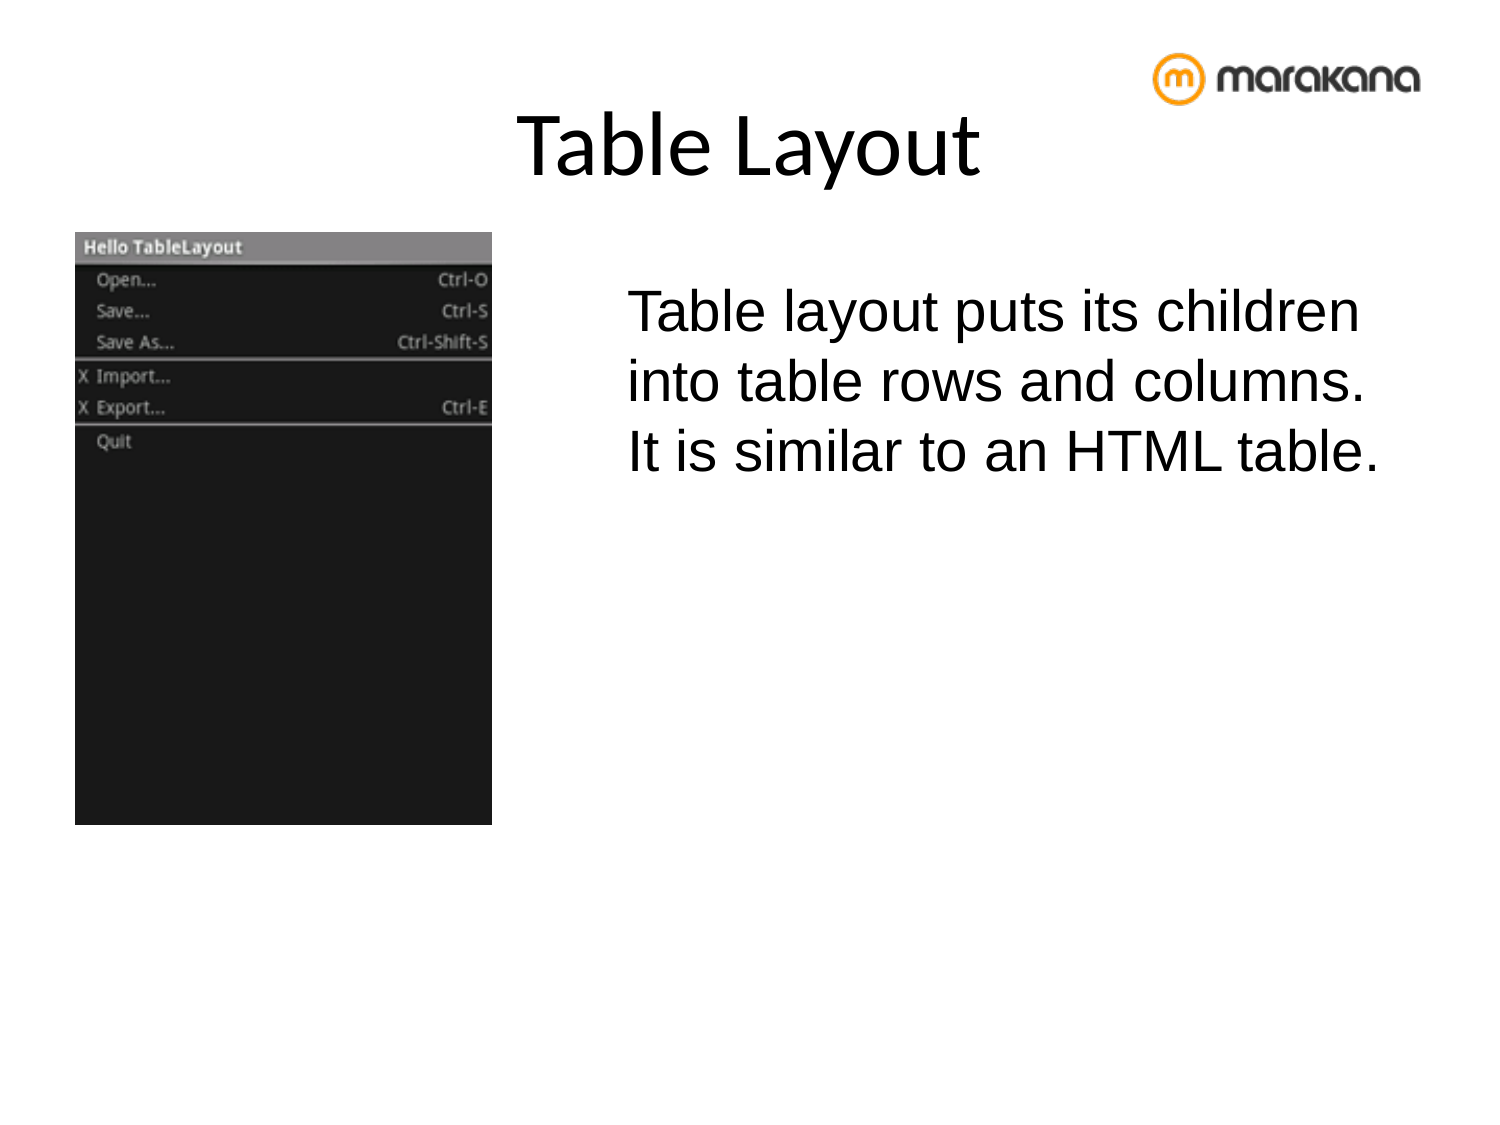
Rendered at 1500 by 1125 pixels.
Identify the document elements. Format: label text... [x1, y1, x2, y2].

picture [75, 232, 492, 825]
title Table Layout [75, 45, 1425, 233]
text_box Table layout puts its children into table rows and columns. It is similar to an HTML table. [612, 265, 1425, 491]
